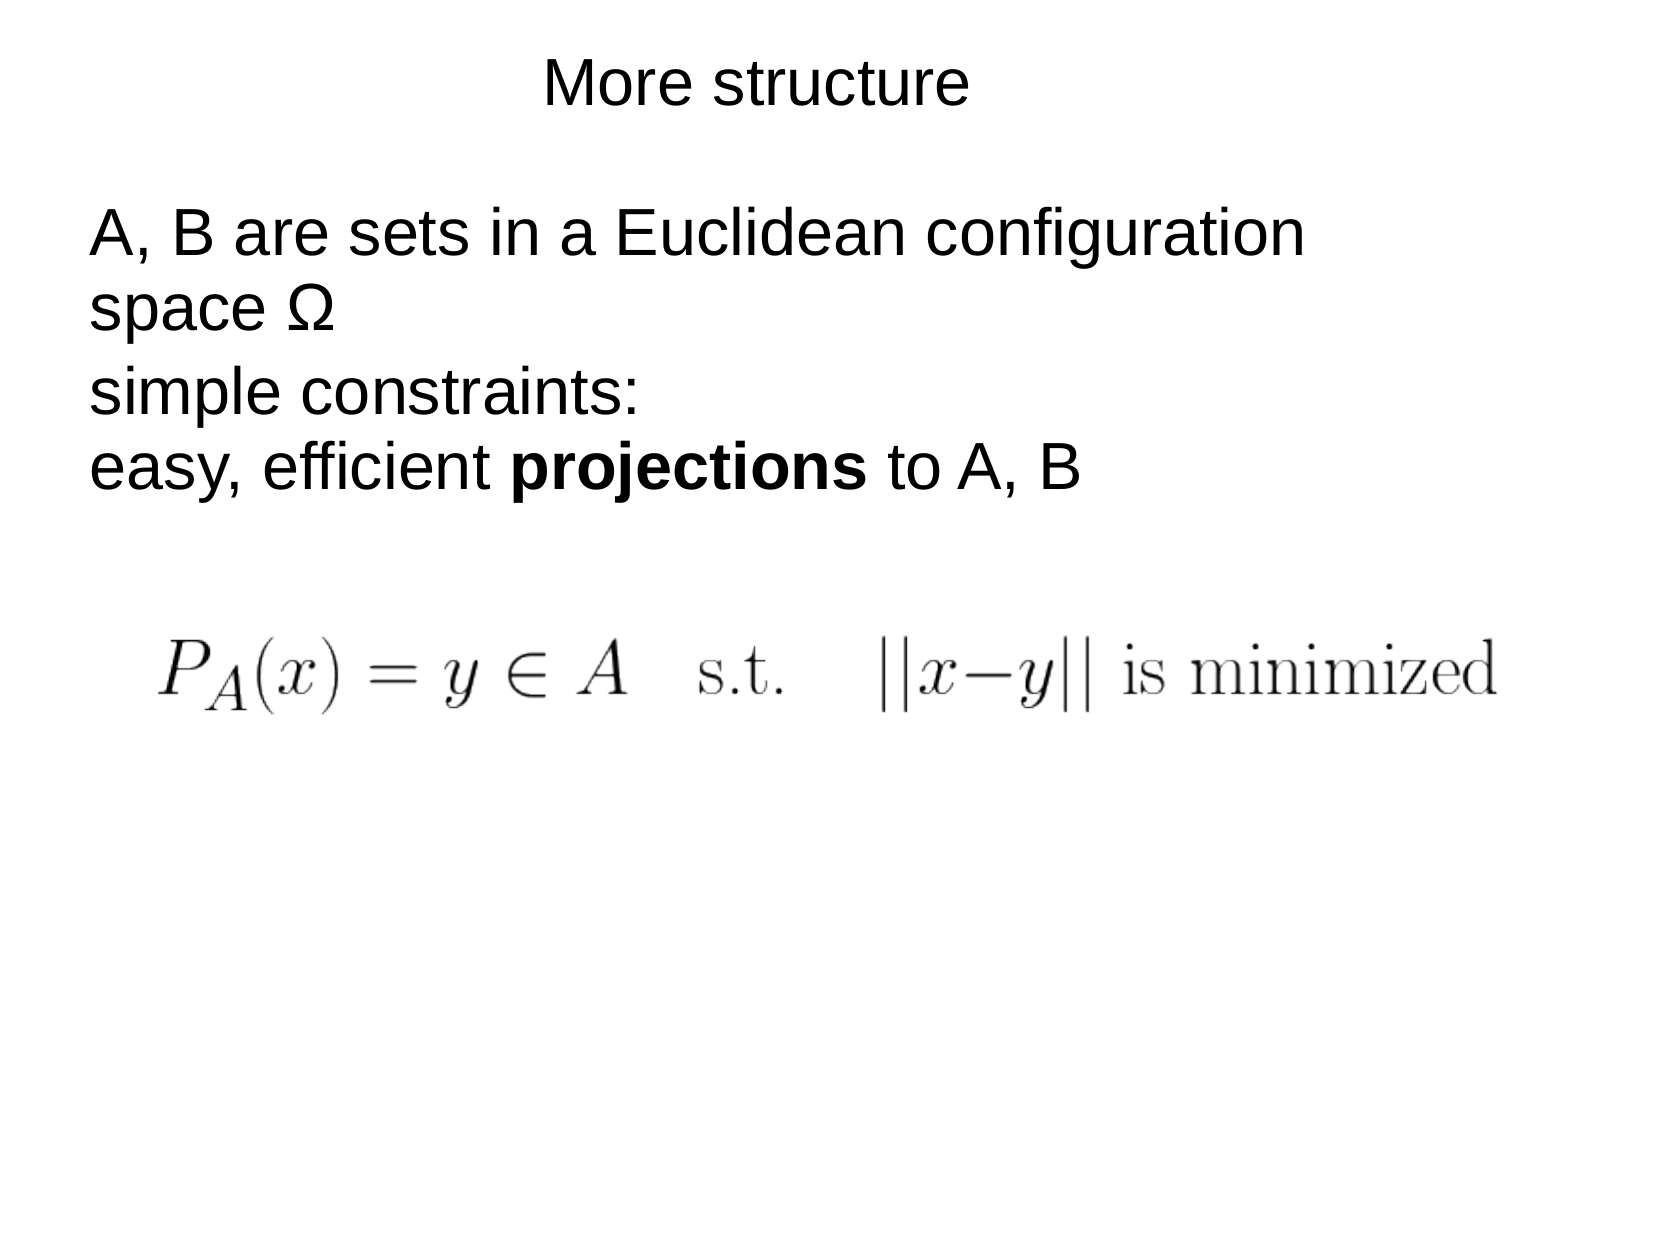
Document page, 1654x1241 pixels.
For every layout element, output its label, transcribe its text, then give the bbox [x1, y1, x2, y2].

text_box More structure [527, 37, 1040, 128]
picture [155, 634, 1501, 717]
text_box A, B are sets in a Euclidean configuration space Ω [75, 187, 1378, 347]
text_box simple constraints: easy, efficient projections to A, B [75, 347, 1378, 512]
